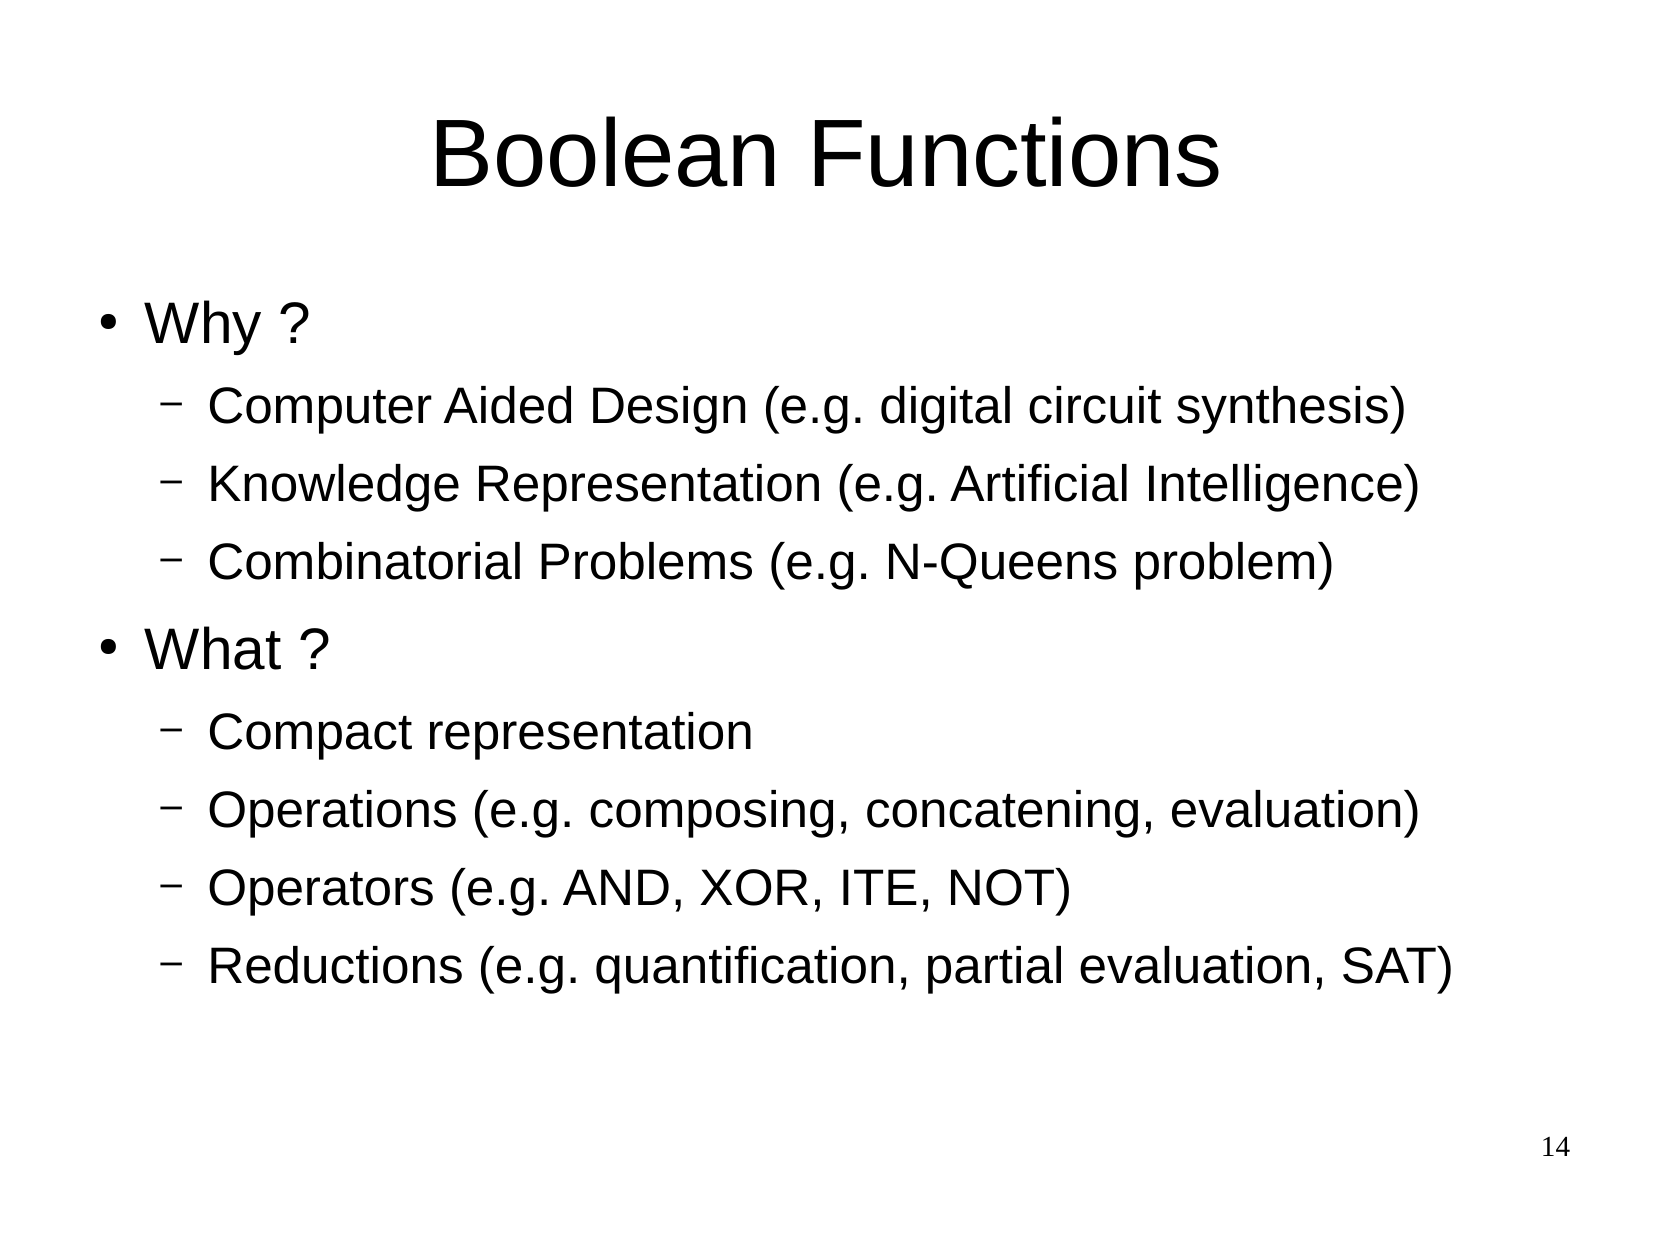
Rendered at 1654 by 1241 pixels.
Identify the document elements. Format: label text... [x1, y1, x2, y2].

title Boolean Functions [82, 49, 1571, 257]
list Why ? Computer Aided Design (e.g. digital circuit synthesis) Knowledge Representation (e.g. Artificial Intelligence) Combinatorial Problems (e.g. N-Queens problem) What ? Compact representation Operations (e.g. composing, concatening, evaluation) Operators (e.g. AND, XOR, ITE, NOT) Reductions (e.g. quantification, partial evaluation, SAT) [82, 290, 1571, 1010]
